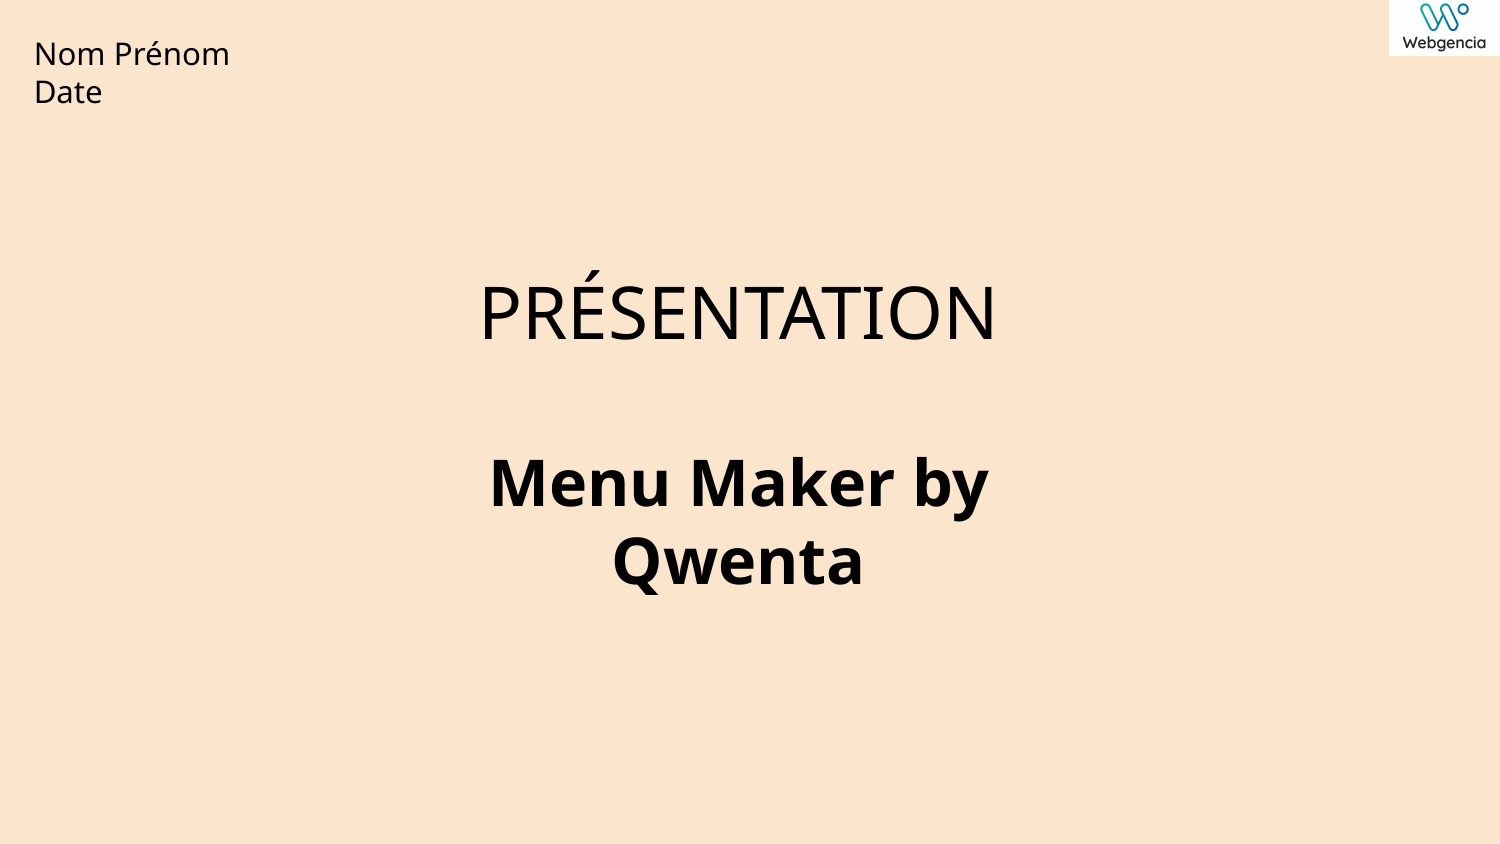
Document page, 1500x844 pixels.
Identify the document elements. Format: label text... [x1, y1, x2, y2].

text_box Nom Prénom Date [18, 19, 410, 66]
text_box PRÉSENTATION Menu Maker by Qwenta [392, 252, 1086, 384]
picture [1389, 0, 1500, 56]
